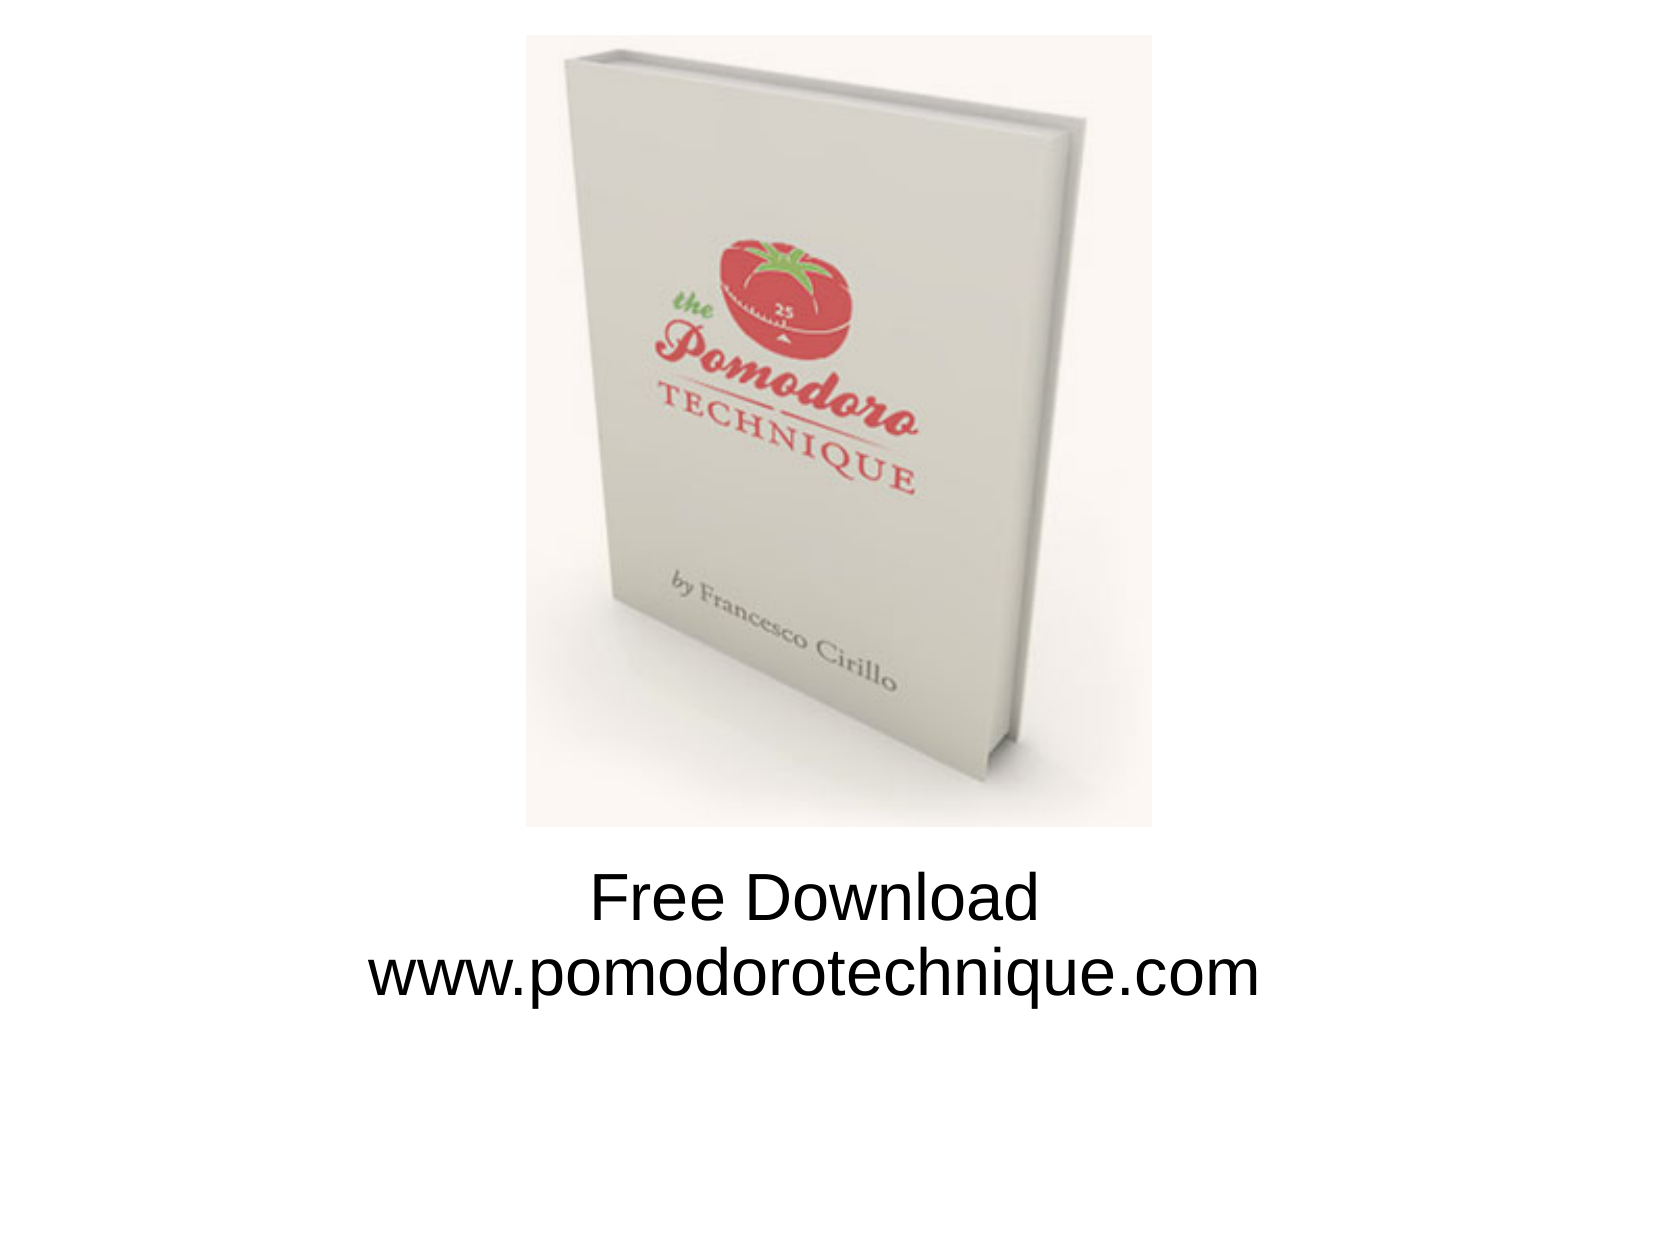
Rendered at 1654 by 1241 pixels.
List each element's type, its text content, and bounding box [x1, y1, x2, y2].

picture [526, 35, 1152, 827]
subtitle Free Download www.pomodorotechnique.com [147, 767, 1483, 1102]
